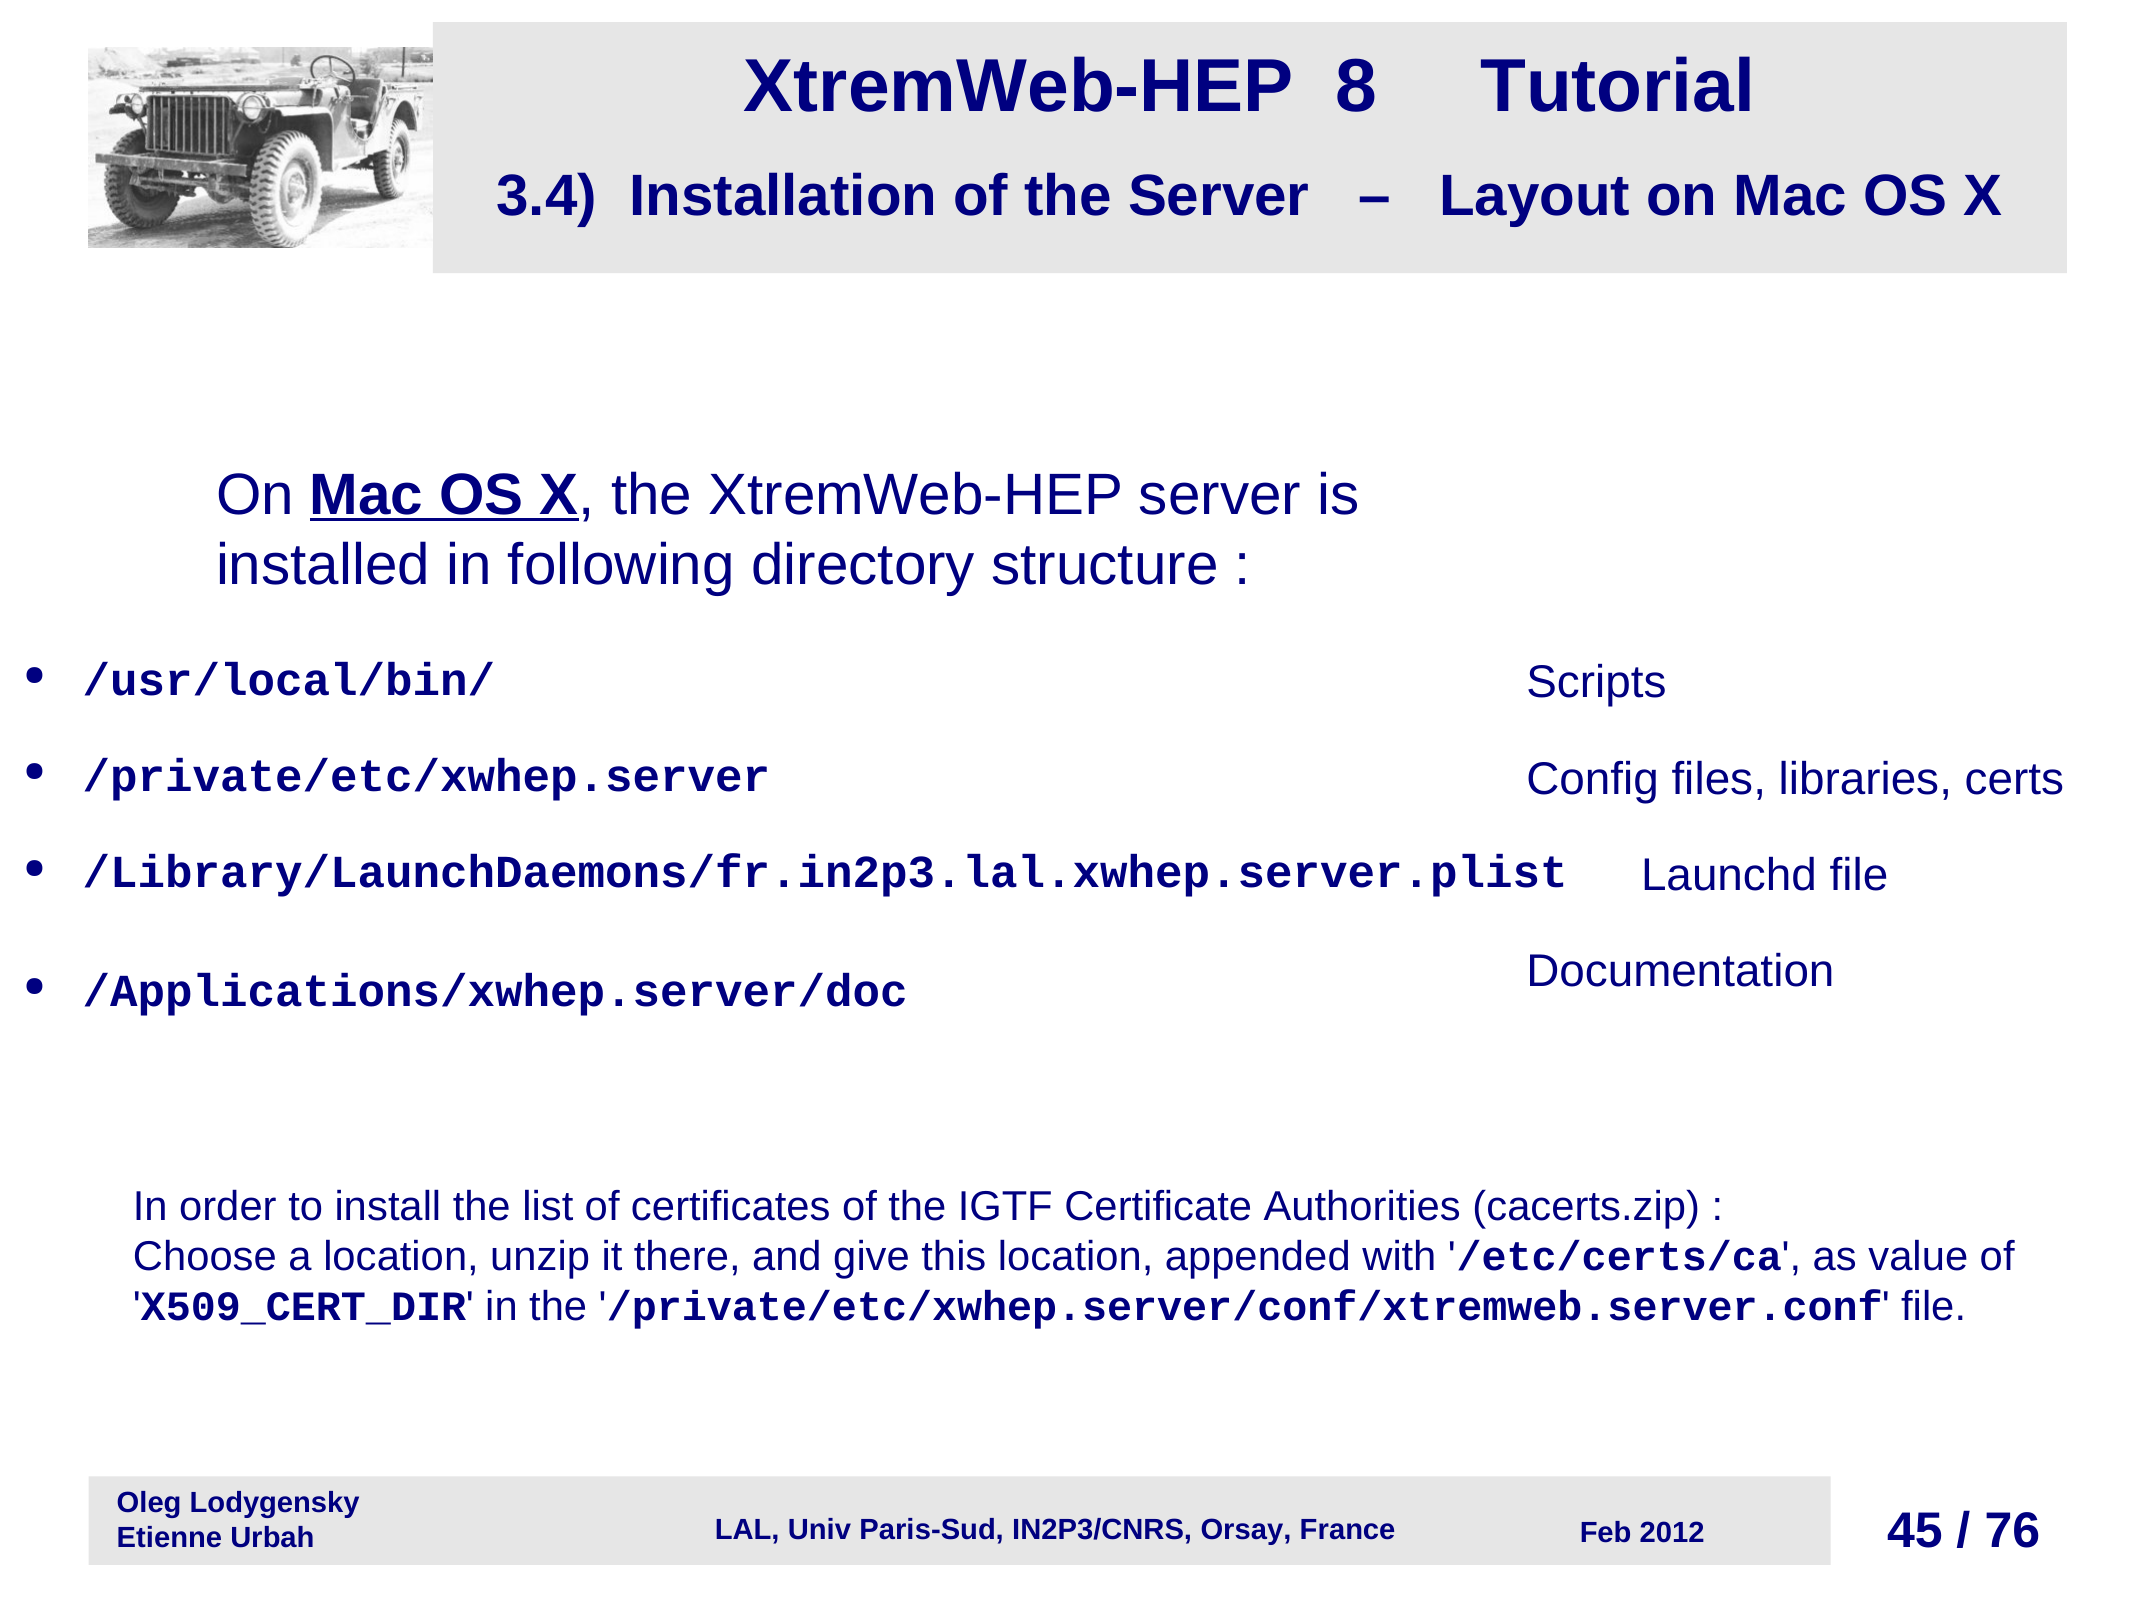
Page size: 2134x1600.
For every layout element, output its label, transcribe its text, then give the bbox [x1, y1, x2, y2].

text_box /usr/local/bin/ /private/etc/xwhep.server /Library/LaunchDaemons/fr.in2p3.lal.xwhep.server.plist /Applications/xwhep.server/doc [23, 649, 1619, 1067]
title 3.4) Installation of the Server – Layout on Mac OS X [442, 118, 2067, 266]
picture [88, 47, 433, 248]
text_box In order to install the list of certificates of the IGTF Certificate Authorities (cacerts.zip) : Choose a location, unzip it there, and give this location, appended with '/etc/certs/ca', as value of 'X509_CERT_DIR' in the '/private/etc/xwhep.server/conf/xtremweb.server.conf' file. [118, 1163, 2038, 1344]
text_box Scripts Config files, libraries, certs Launchd file Documentation [1526, 652, 2103, 1069]
text_box On Mac OS X, the XtremWeb-HEP server is installed in following directory structure : [206, 456, 1433, 550]
